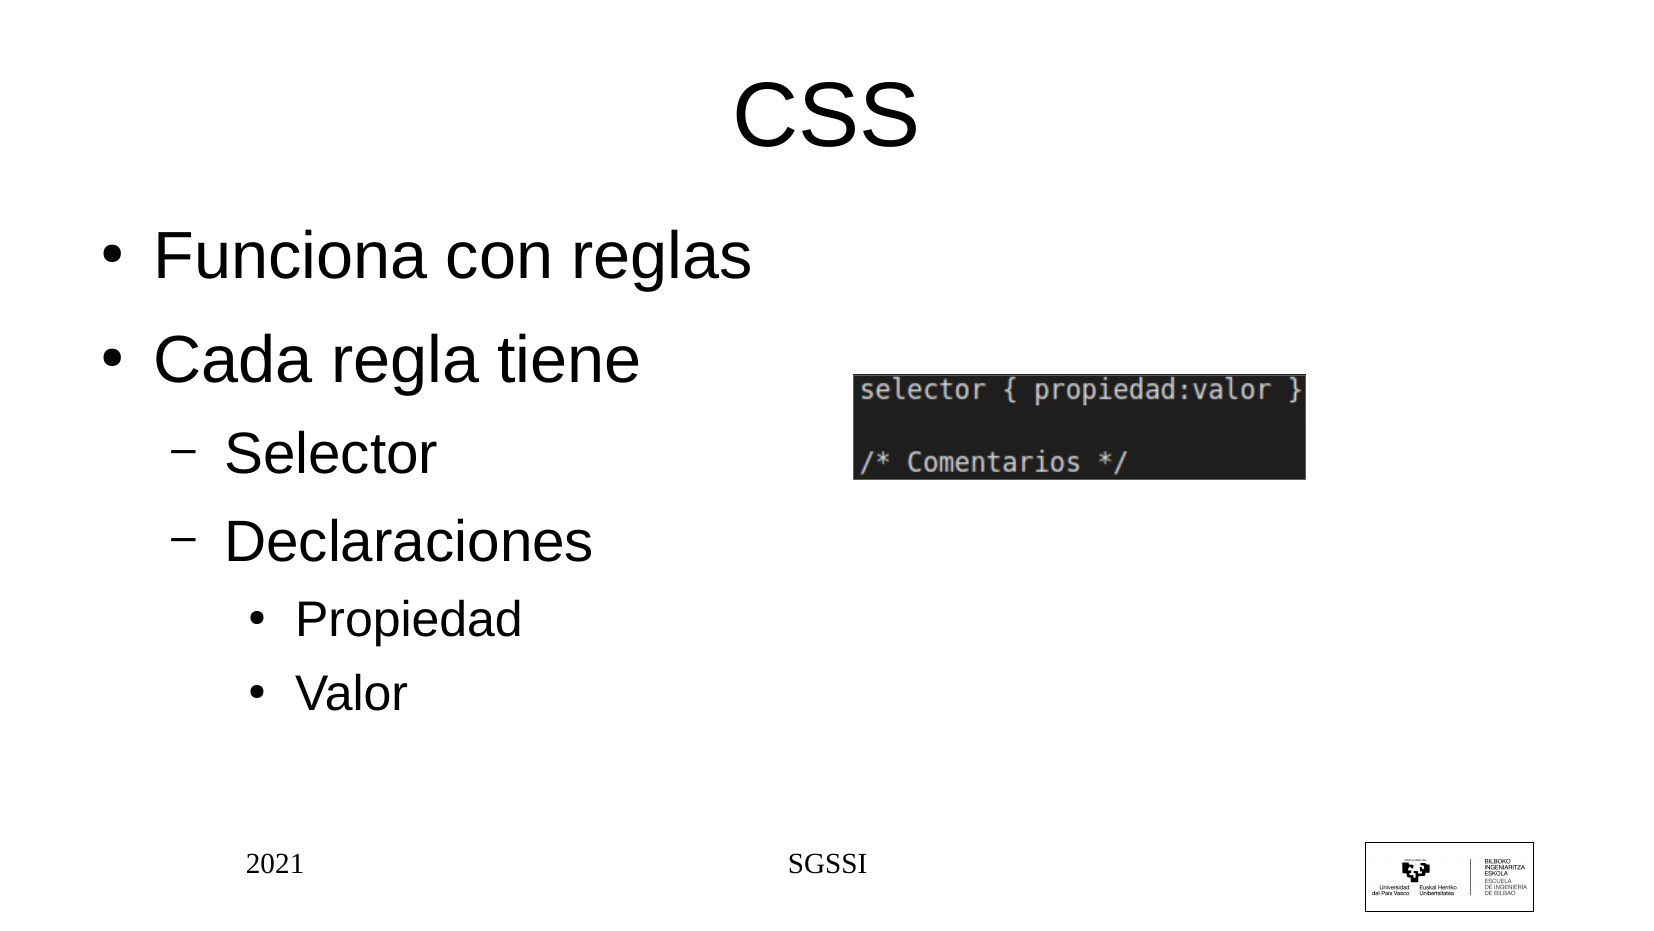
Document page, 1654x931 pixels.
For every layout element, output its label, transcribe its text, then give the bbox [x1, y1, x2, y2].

list Funciona con reglas Cada regla tiene Selector Declaraciones Propiedad Valor [82, 217, 796, 758]
picture [853, 374, 1306, 480]
title CSS [82, 37, 1571, 193]
picture [1366, 843, 1533, 911]
